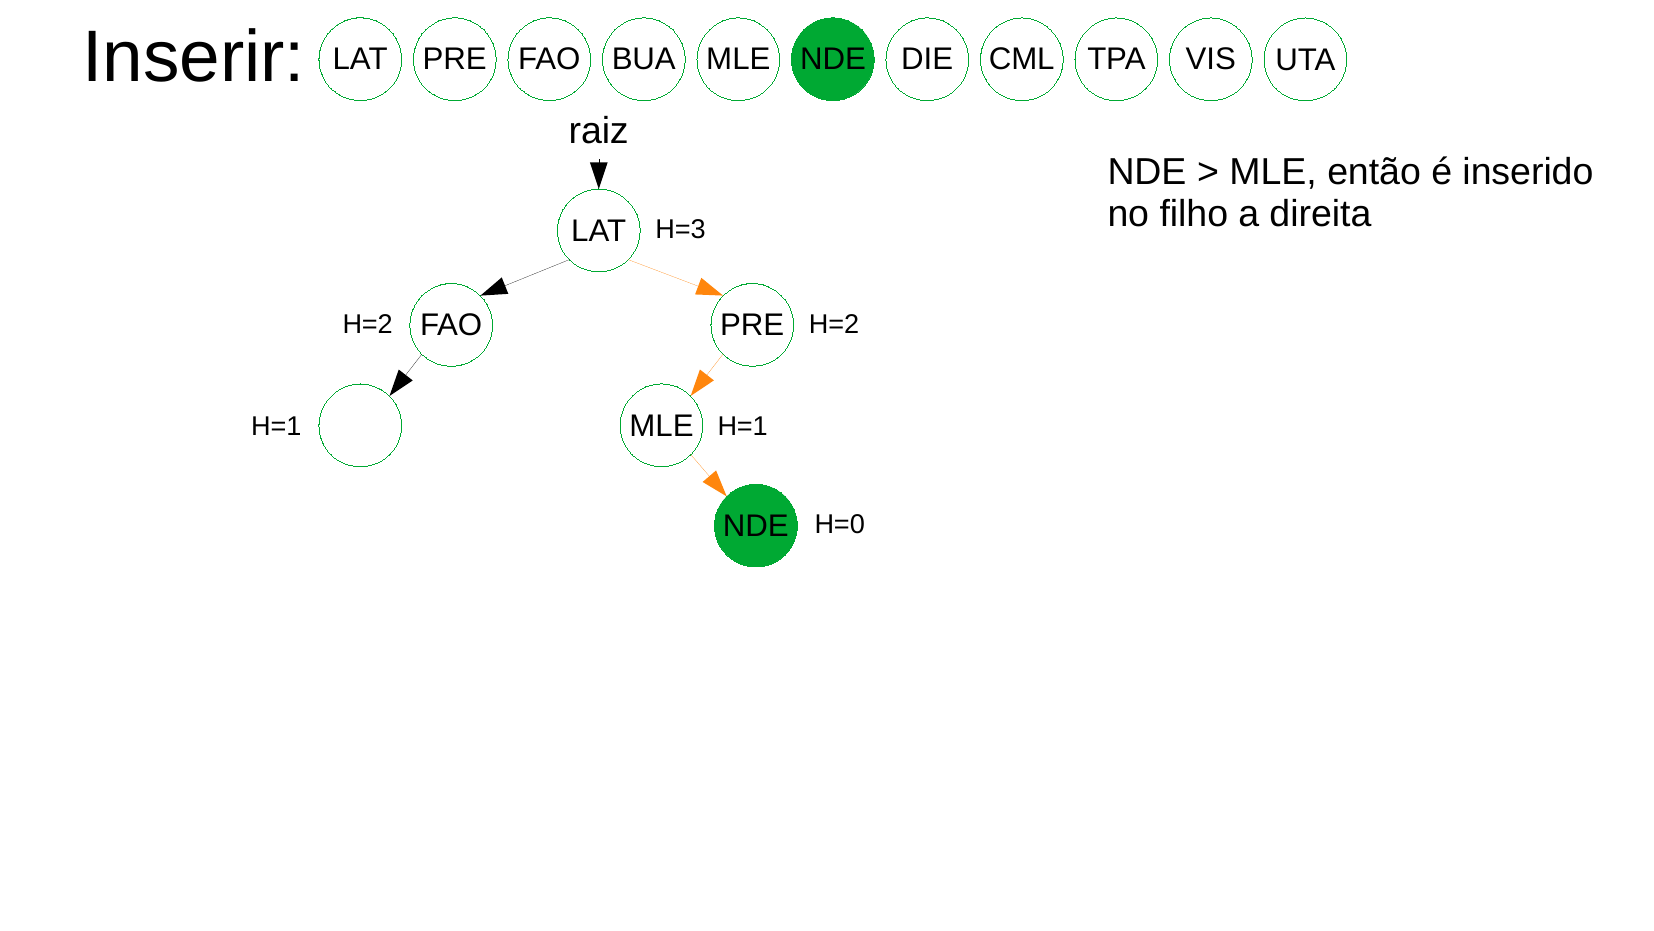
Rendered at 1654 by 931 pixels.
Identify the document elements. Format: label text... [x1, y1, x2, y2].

text_box DIE [885, 17, 969, 101]
text_box H=2 [327, 301, 408, 347]
text_box LAT [557, 189, 640, 272]
text_box VIS [1169, 17, 1253, 101]
text_box H=0 [799, 501, 880, 547]
text_box MLE [696, 17, 780, 101]
text_box PRE [710, 283, 794, 367]
text_box H=1 [236, 403, 317, 449]
text_box NDE [714, 484, 798, 567]
text_box UTA [1264, 17, 1347, 101]
text_box CML [980, 17, 1064, 101]
text_box BUA [318, 383, 402, 467]
text_box H=1 [702, 403, 783, 449]
text_box raiz [553, 102, 644, 160]
text_box NDE [791, 17, 875, 101]
text_box H=3 [640, 206, 721, 252]
text_box PRE [413, 17, 497, 101]
text_box BUA [602, 17, 686, 101]
text_box MLE [620, 383, 702, 467]
text_box NDE > MLE, então é inserido no filho a direita [1092, 142, 1619, 284]
title Inserir: [82, 0, 319, 134]
text_box FAO [507, 17, 591, 101]
text_box TPA [1074, 17, 1158, 101]
text_box FAO [409, 283, 493, 367]
text_box LAT [318, 17, 402, 101]
text_box H=2 [794, 301, 875, 347]
